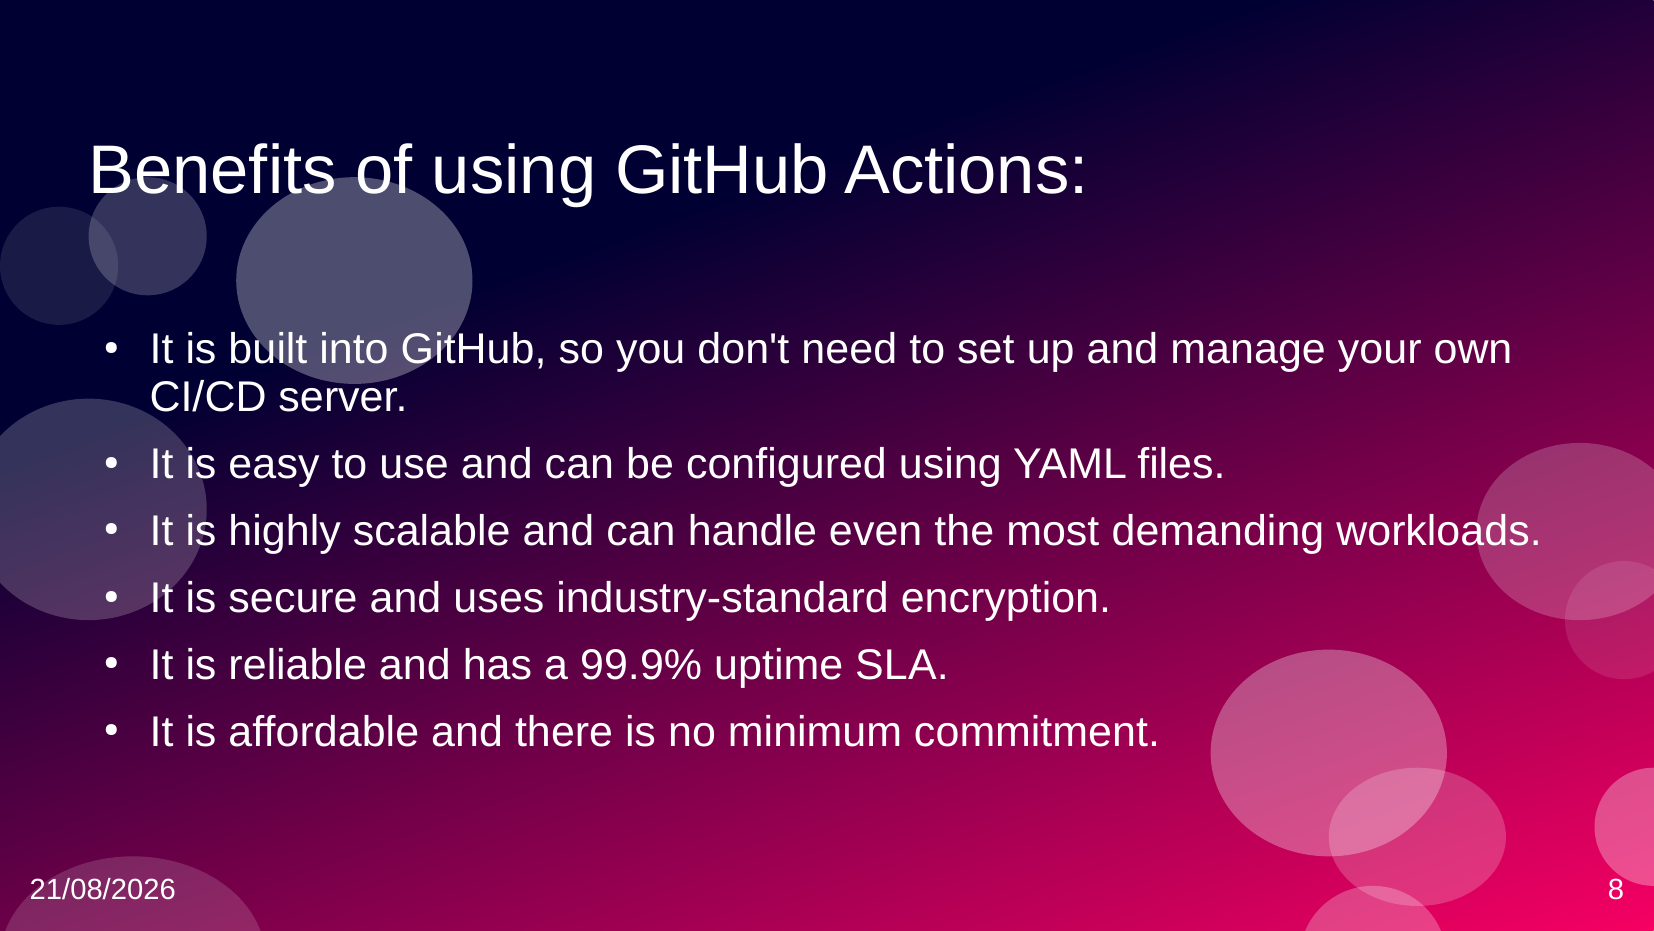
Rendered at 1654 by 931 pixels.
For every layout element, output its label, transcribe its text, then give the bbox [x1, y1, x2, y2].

list It is built into GitHub, so you don't need to set up and manage your own CI/CD server. It is easy to use and can be configured using YAML files. It is highly scalable and can handle even the most demanding workloads. It is secure and uses industry-standard encryption. It is reliable and has a 99.9% uptime SLA. It is affordable and there is no minimum commitment. [88, 324, 1565, 783]
title Benefits of using GitHub Actions: [88, 88, 1565, 251]
